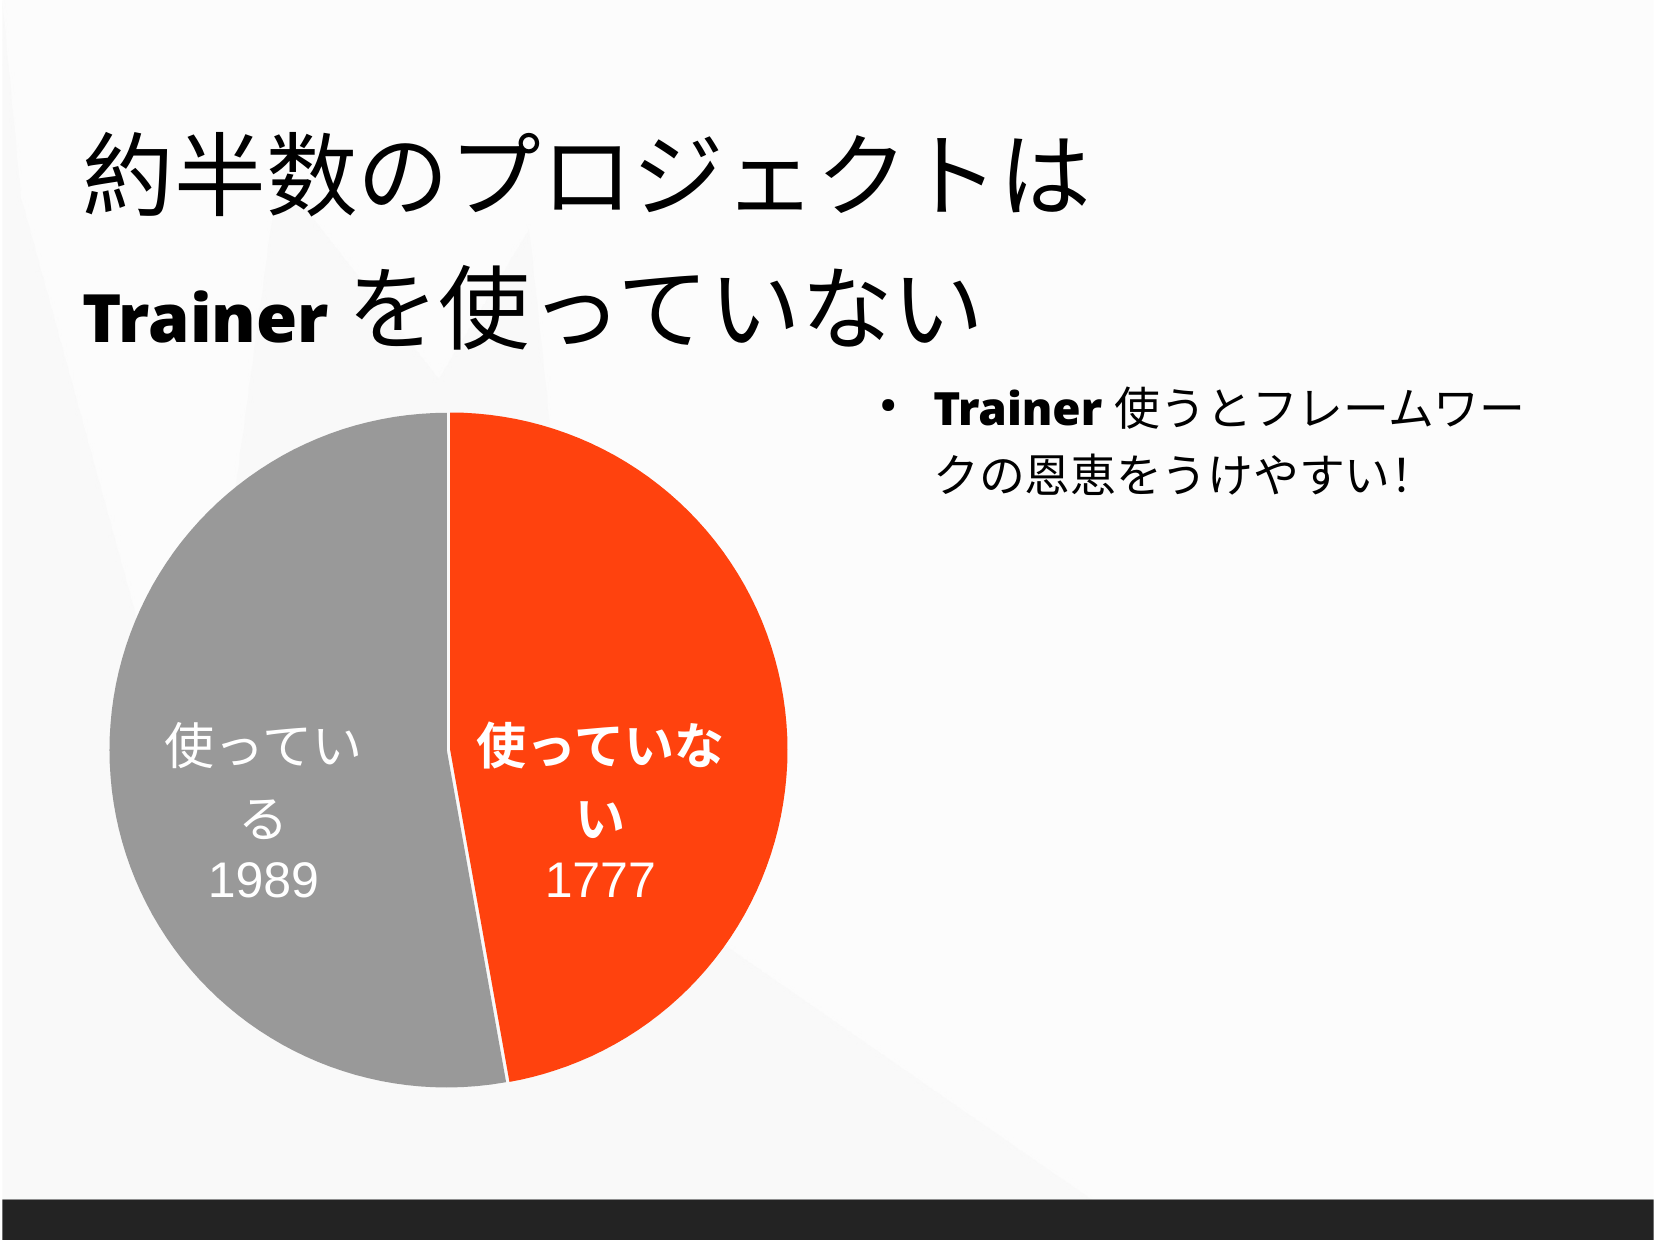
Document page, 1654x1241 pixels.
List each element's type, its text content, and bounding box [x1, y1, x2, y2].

picture [2, 0, 1654, 1241]
text_box [450, 412, 784, 811]
text_box 使っていない 1777 [461, 699, 789, 834]
list Trainer使うとフレームワークの恩恵をうけやすい！ [862, 372, 1571, 1093]
text_box 使っている 1989 [150, 699, 412, 834]
title 約半数のプロジェクトは Trainerを使っていない [82, 128, 1571, 343]
text_box [109, 412, 507, 1088]
text_box [465, 834, 777, 1082]
